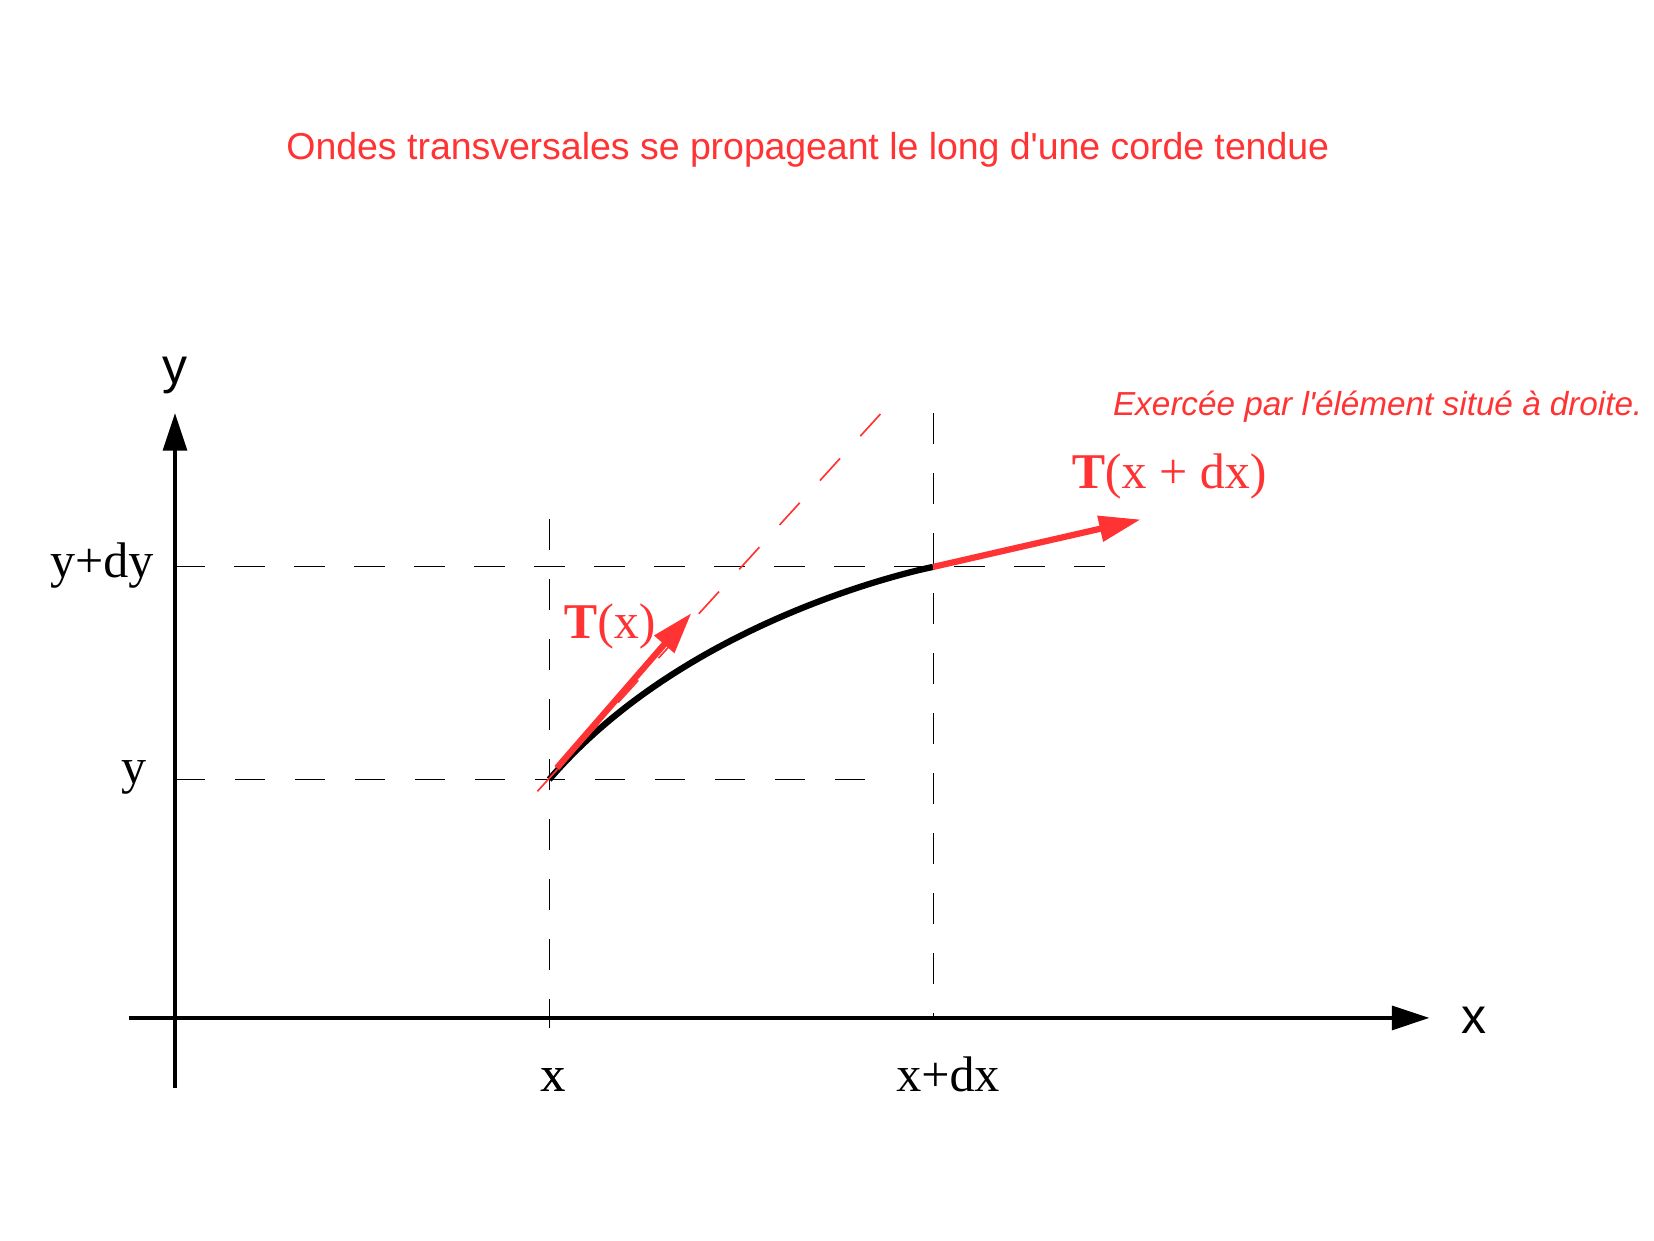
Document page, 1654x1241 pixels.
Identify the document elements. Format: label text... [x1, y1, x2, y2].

text_box y [147, 330, 207, 402]
text_box T(x) [549, 586, 680, 686]
text_box y [106, 732, 166, 804]
text_box y+dy [35, 525, 201, 597]
text_box x [525, 1039, 585, 1111]
text_box x [1446, 980, 1495, 1052]
text_box x+dx [881, 1039, 1047, 1111]
text_box Ondes transversales se propageant le long d'une corde tendue [271, 118, 1376, 178]
text_box Exercée par l'élément situé à droite. [1098, 377, 1654, 438]
text_box T(x + dx) [1057, 437, 1300, 509]
